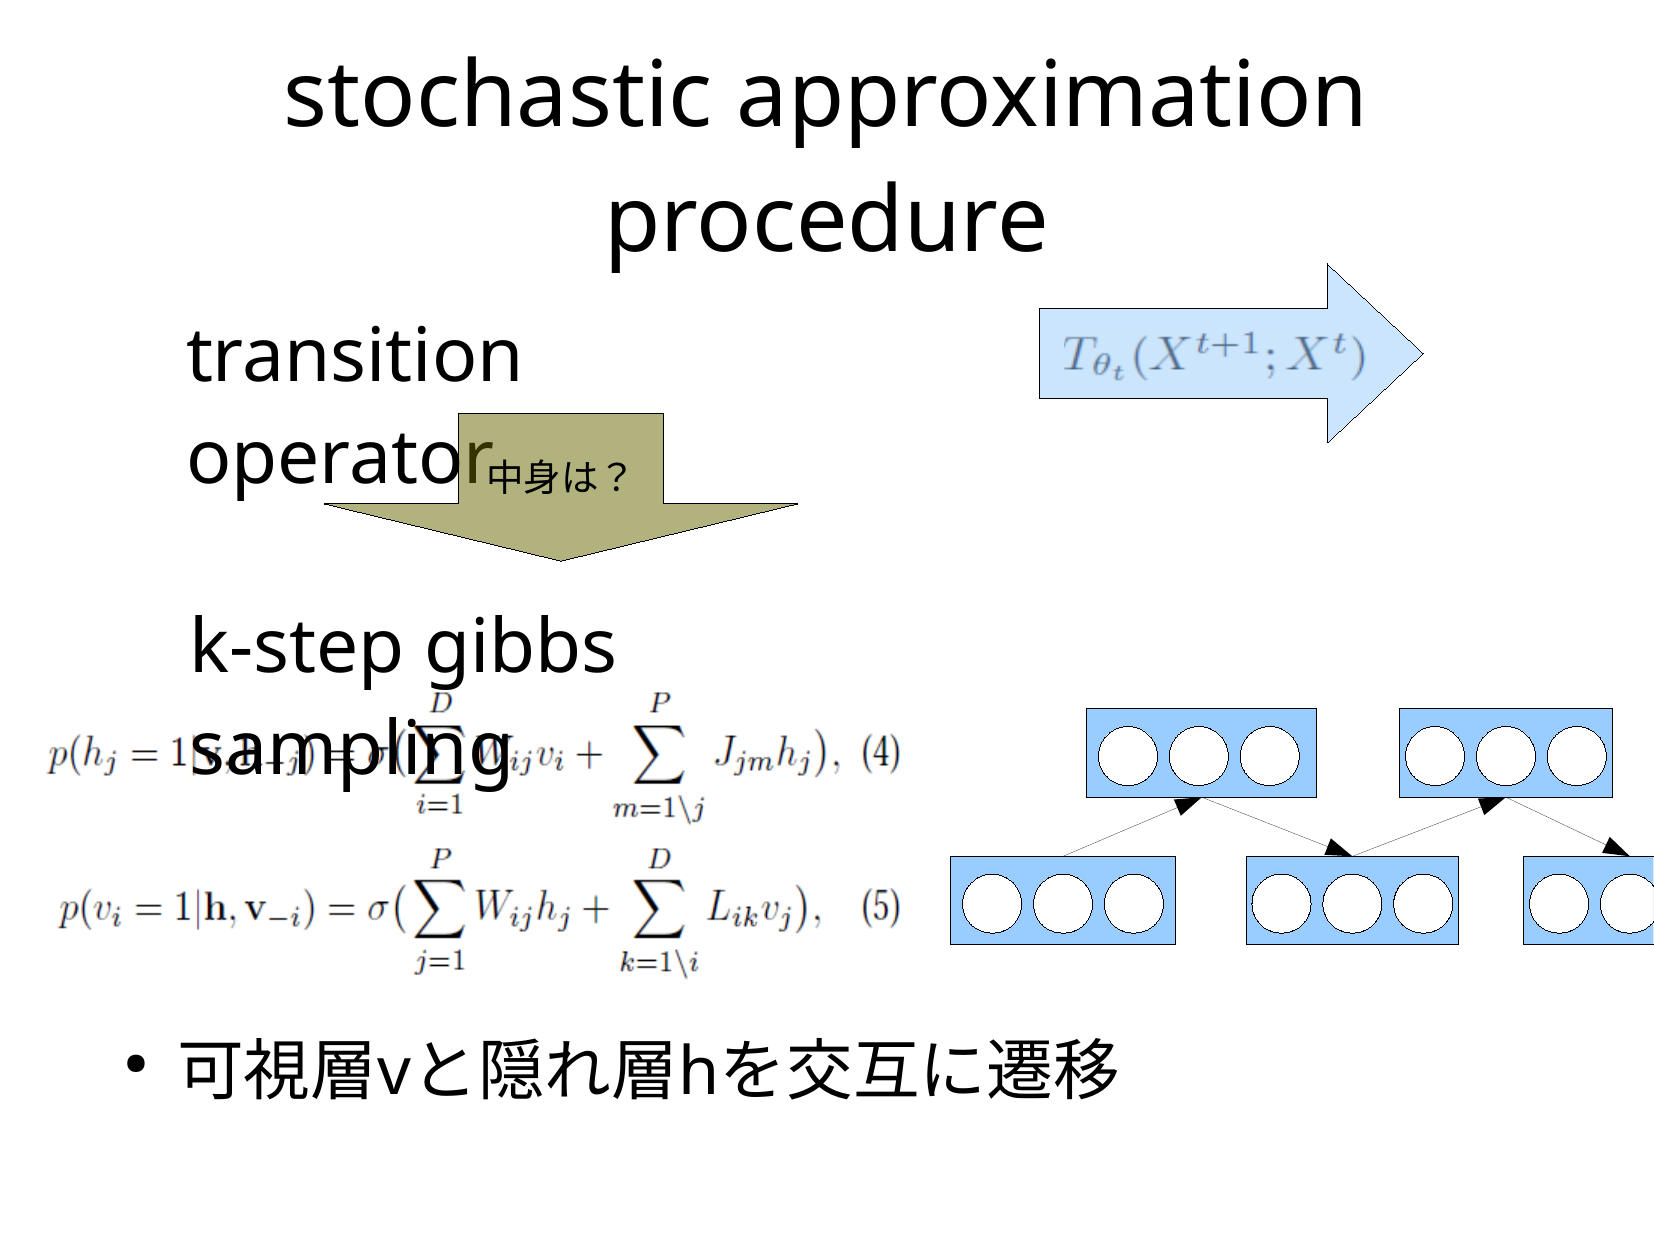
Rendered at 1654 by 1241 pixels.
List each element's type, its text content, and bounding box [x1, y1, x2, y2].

title stochastic approximation procedure [82, 49, 1571, 257]
text_box 中身は？ [324, 413, 798, 562]
text_box [1399, 708, 1613, 798]
text_box transition operator [171, 293, 792, 384]
list 可視層vと隠れ層hを交互に遷移 [106, 1017, 1595, 1152]
text_box [1039, 263, 1424, 443]
text_box [1086, 708, 1317, 798]
text_box [950, 856, 1176, 945]
text_box [1523, 856, 1654, 945]
picture [5, 643, 939, 1028]
text_box k-step gibbs sampling [174, 584, 916, 675]
text_box [1246, 856, 1459, 945]
